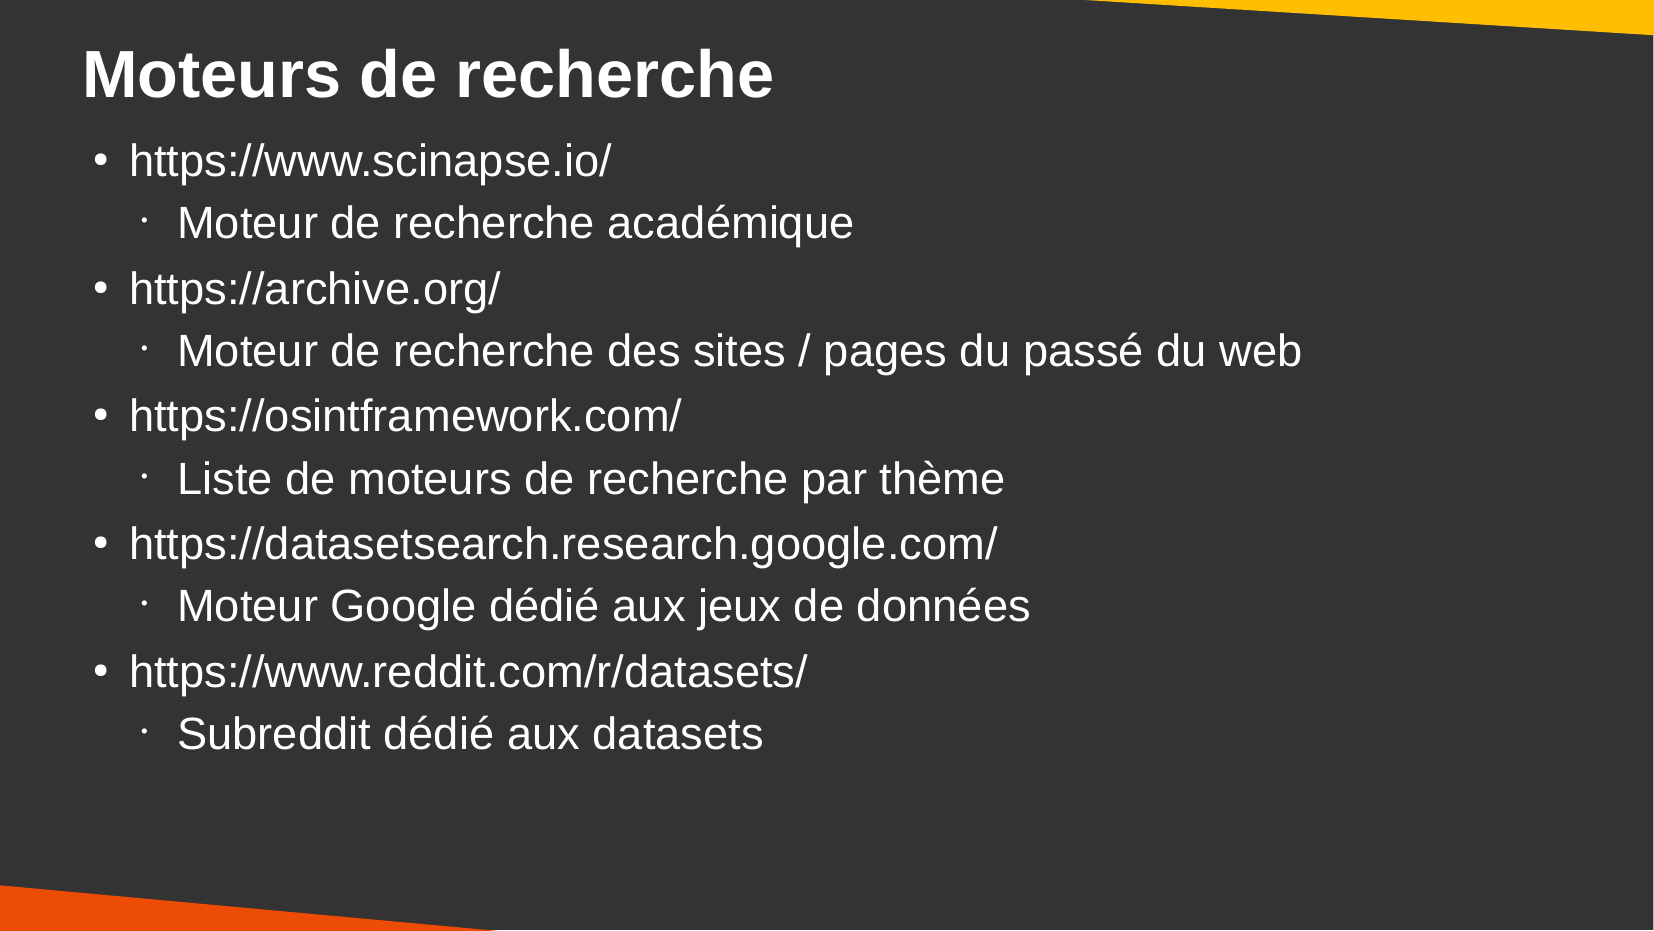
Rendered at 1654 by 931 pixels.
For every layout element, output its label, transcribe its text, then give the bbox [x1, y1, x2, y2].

text_box [1085, 0, 1654, 36]
text_box [0, 885, 499, 931]
title Moteurs de recherche [82, 37, 1571, 122]
list https://www.scinapse.io/ Moteur de recherche académique https://archive.org/ Moteur de recherche des sites / pages du passé du web https://osintframework.com/ Liste de moteurs de recherche par thème https://datasetsearch.research.google.com/ Moteur Google dédié aux jeux de données https://www.reddit.com/r/datasets/ Subreddit dédié aux datasets [80, 135, 1560, 762]
